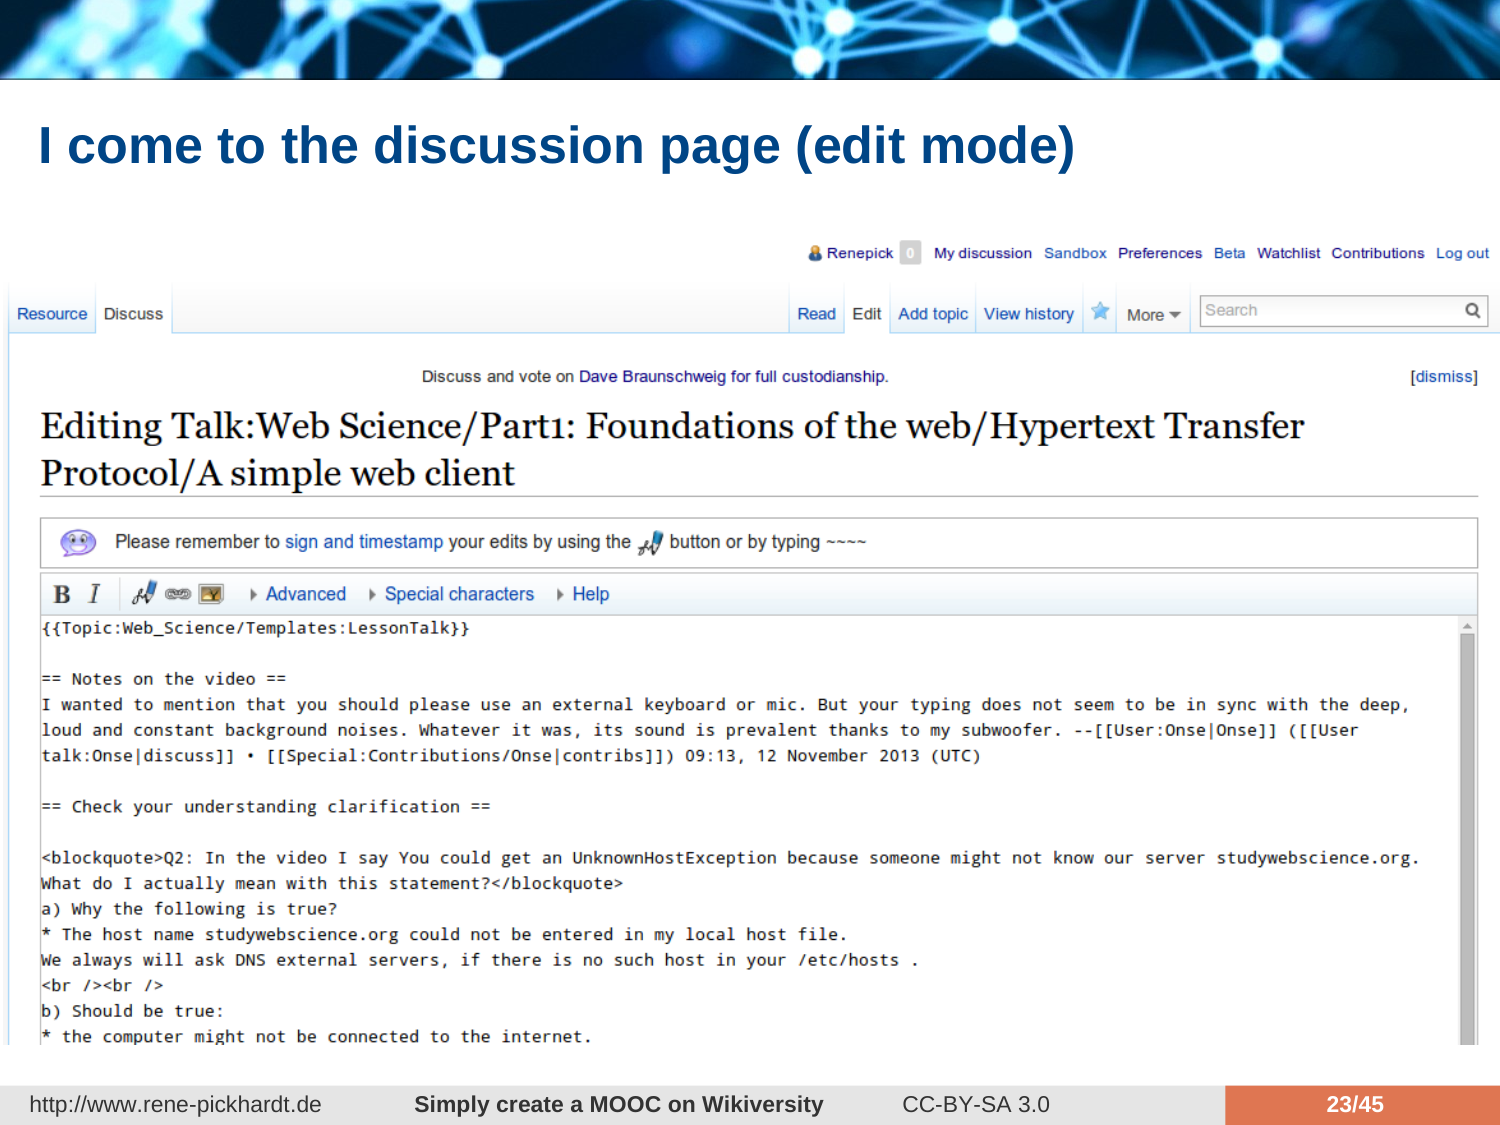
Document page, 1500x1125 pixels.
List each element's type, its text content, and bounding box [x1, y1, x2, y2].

picture [0, 0, 1500, 80]
picture [3, 234, 1500, 1045]
title I come to the discussion page (edit mode) [23, 112, 1500, 187]
